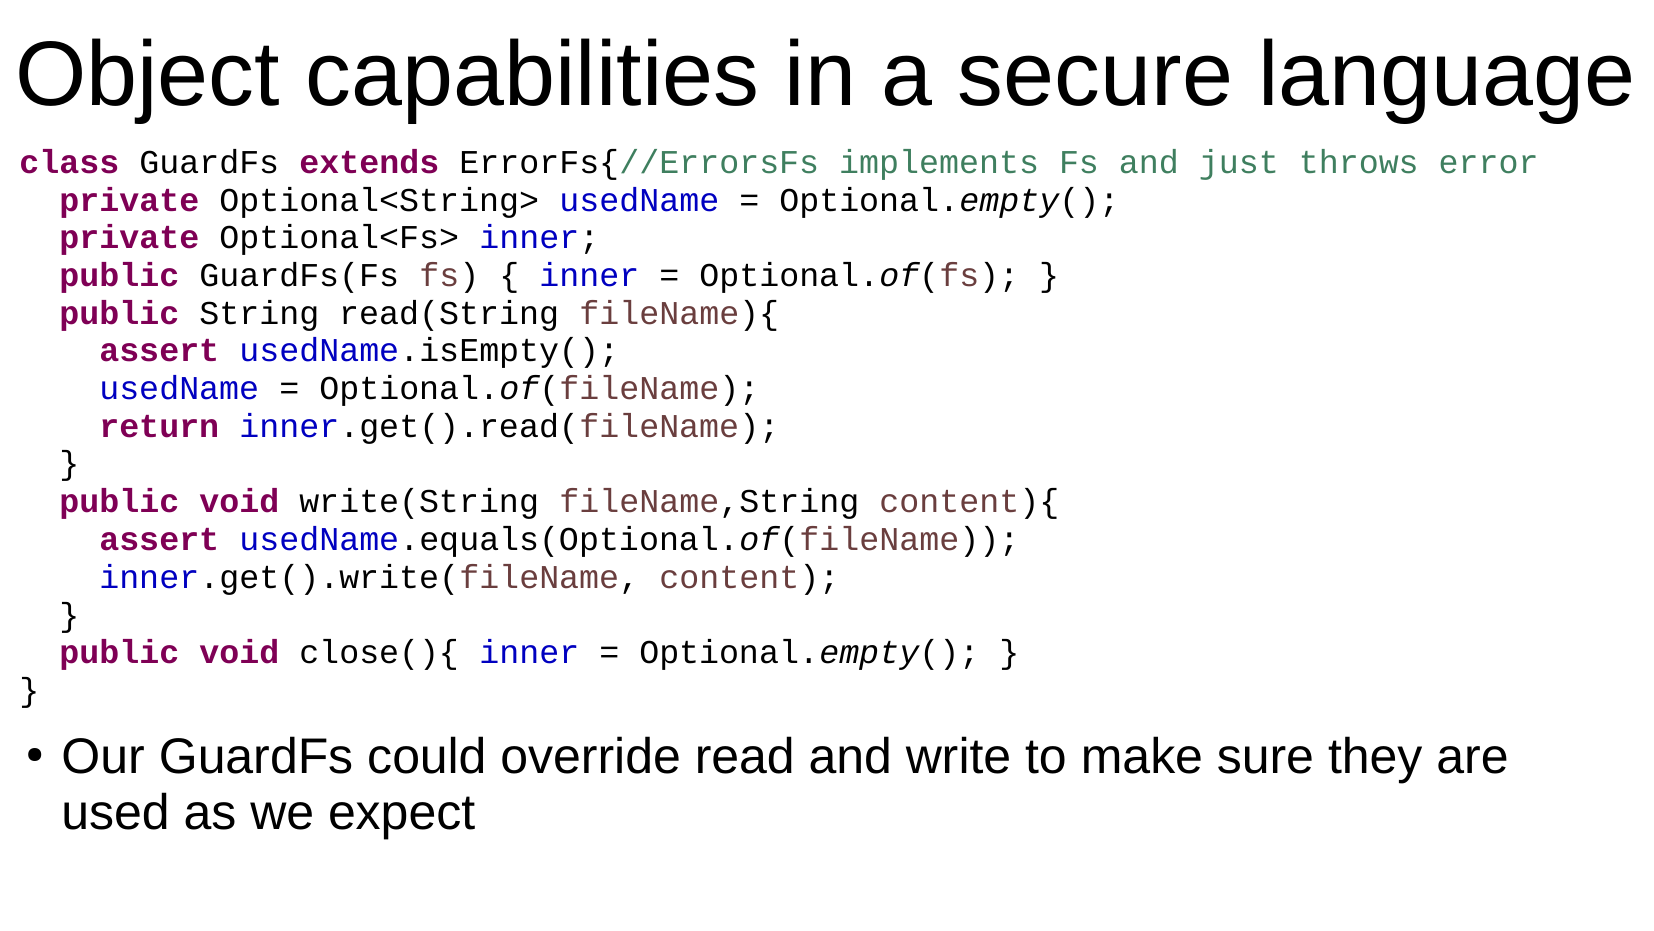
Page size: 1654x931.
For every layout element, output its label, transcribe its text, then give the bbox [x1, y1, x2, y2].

title Object capabilities in a secure language [11, 0, 1642, 176]
text_box class GuardFs extends ErrorFs{//ErrorsFs implements Fs and just throws error private Optional<String> usedName = Optional.empty(); private Optional<Fs> inner; public GuardFs(Fs fs) { inner = Optional.of(fs); } public String read(String fileName){ assert usedName.isEmpty(); usedName = Optional.of(fileName); return inner.get().read(fileName); } public void write(String fileName,String content){ assert usedName.equals(Optional.of(fileName)); inner.get().write(fileName, content); } public void close(){ inner = Optional.empty(); } } [4, 138, 1654, 719]
text_box Our GuardFs could override read and write to make sure they are used as we expect [11, 719, 1583, 916]
